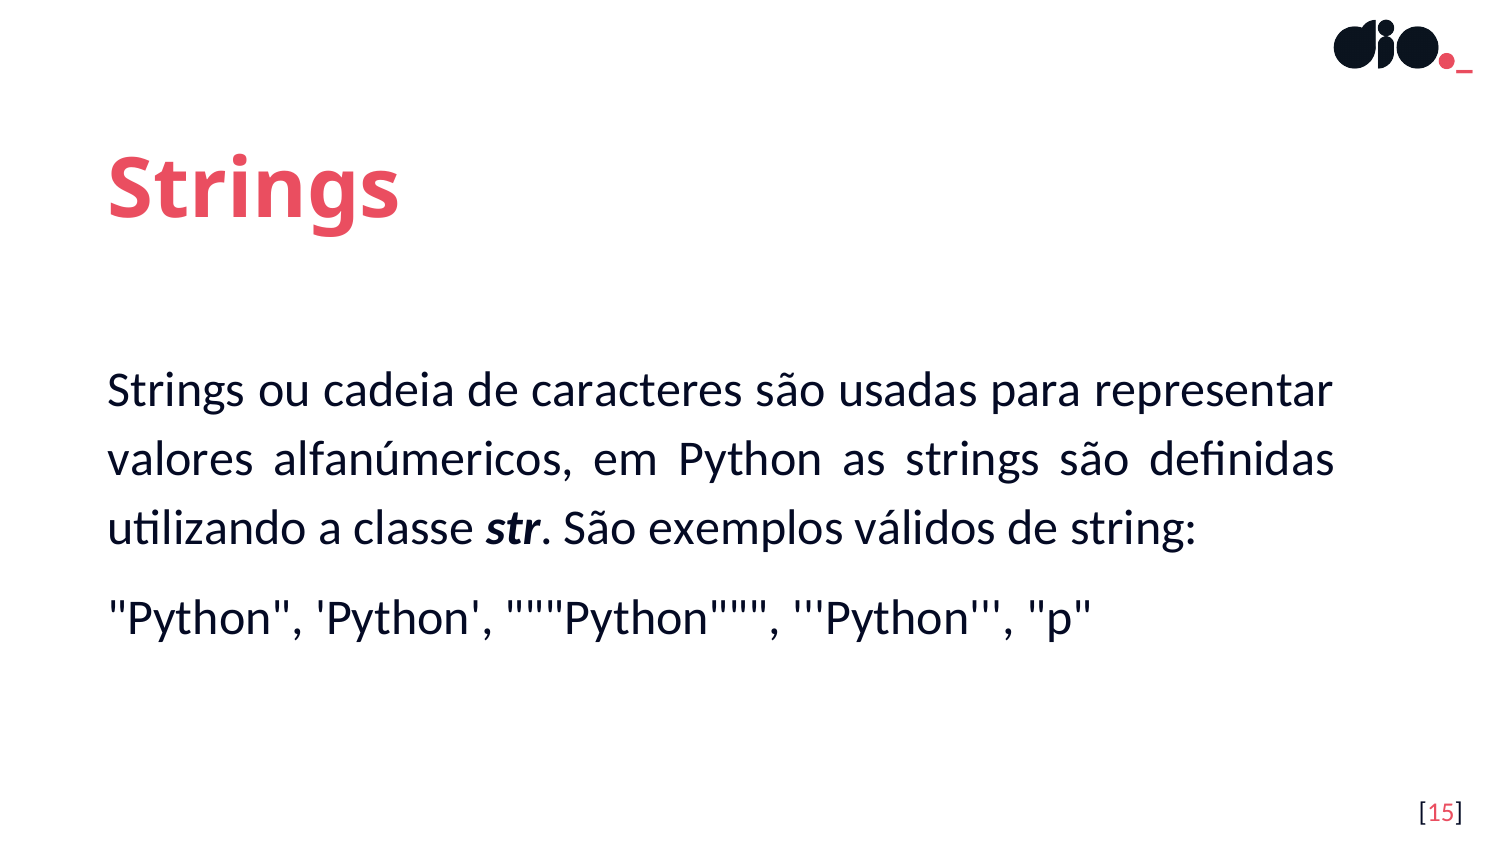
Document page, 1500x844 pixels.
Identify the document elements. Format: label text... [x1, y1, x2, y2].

text_box [] [1403, 779, 1494, 844]
text_box Strings [92, 104, 1408, 243]
text_box Strings ou cadeia de caracteres são usadas para representar valores alfanúmericos, em Python as strings são definidas utilizando a classe str. São exemplos válidos de string: "Python", 'Python', """Python""", '''Python''', "p" [92, 243, 1408, 749]
